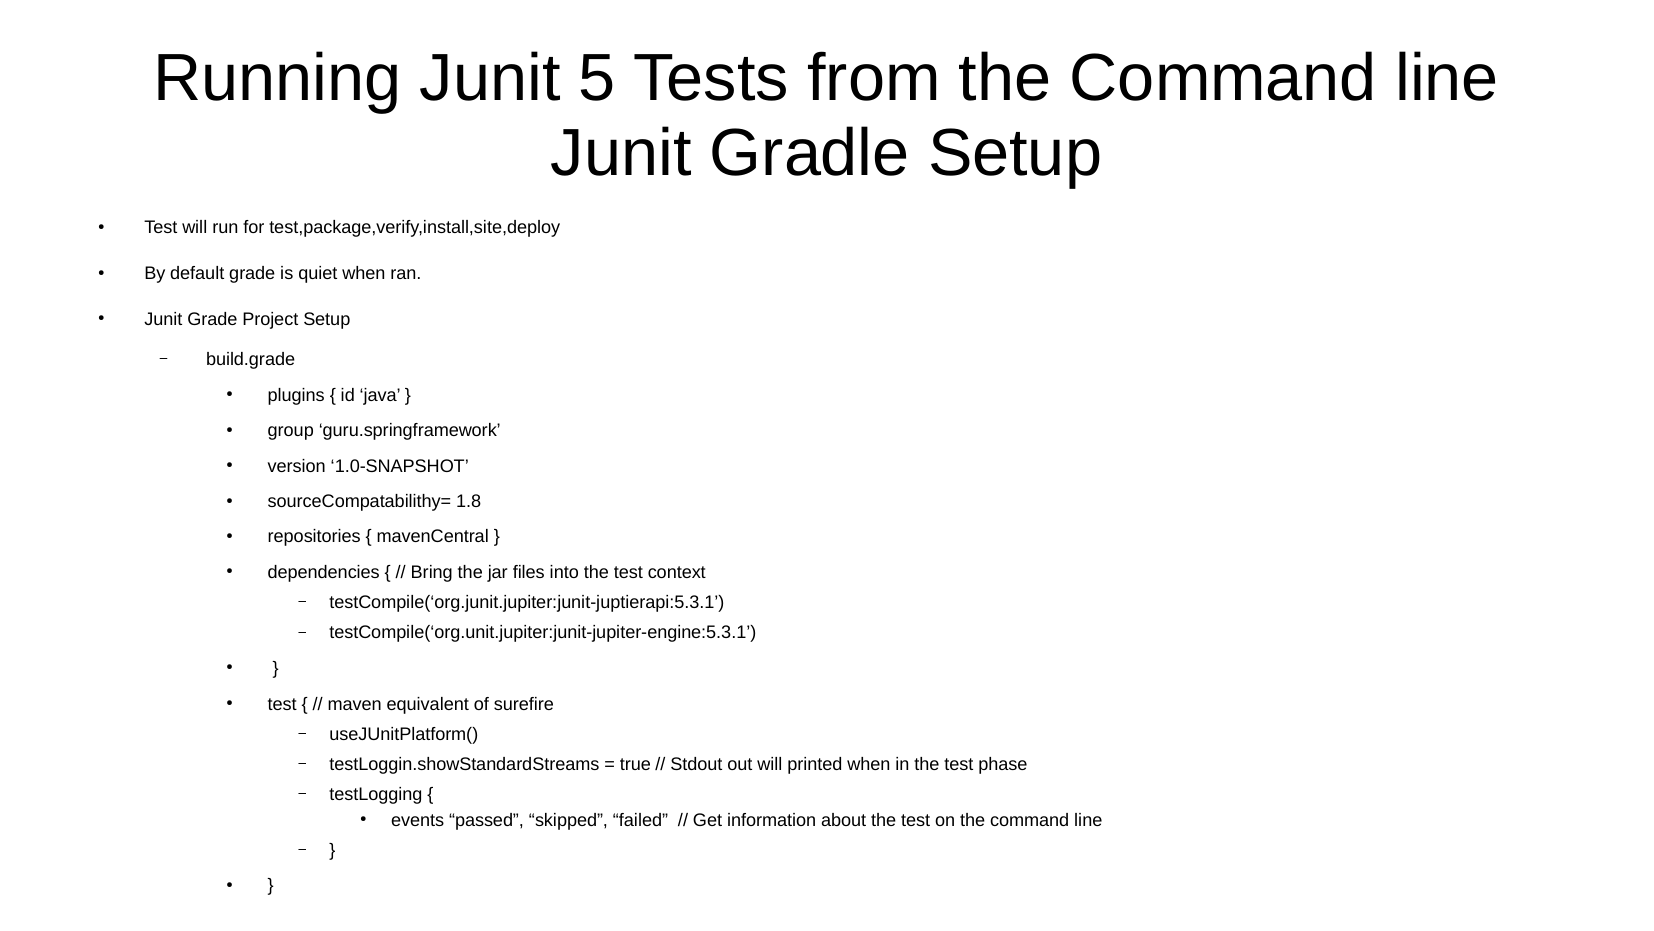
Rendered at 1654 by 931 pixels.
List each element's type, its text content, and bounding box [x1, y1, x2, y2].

list Test will run for test,package,verify,install,site,deploy By default grade is quiet when ran. Junit Grade Project Setup build.grade plugins { id ‘java’ } group ‘guru.springframework’ version ‘1.0-SNAPSHOT’ sourceCompatabilithy= 1.8 repositories { mavenCentral } dependencies { // Bring the jar files into the test context testCompile(‘org.junit.jupiter:junit-juptierapi:5.3.1’) testCompile(‘org.unit.jupiter:junit-jupiter-engine:5.3.1’) } test { // maven equivalent of surefire useJUnitPlatform() testLoggin.showStandardStreams = true // Stdout out will printed when in the test phase testLogging { events “passed”, “skipped”, “failed” // Get information about the test on the command line } } [82, 217, 1613, 901]
title Running Junit 5 Tests from the Command line Junit Gradle Setup [82, 37, 1571, 193]
